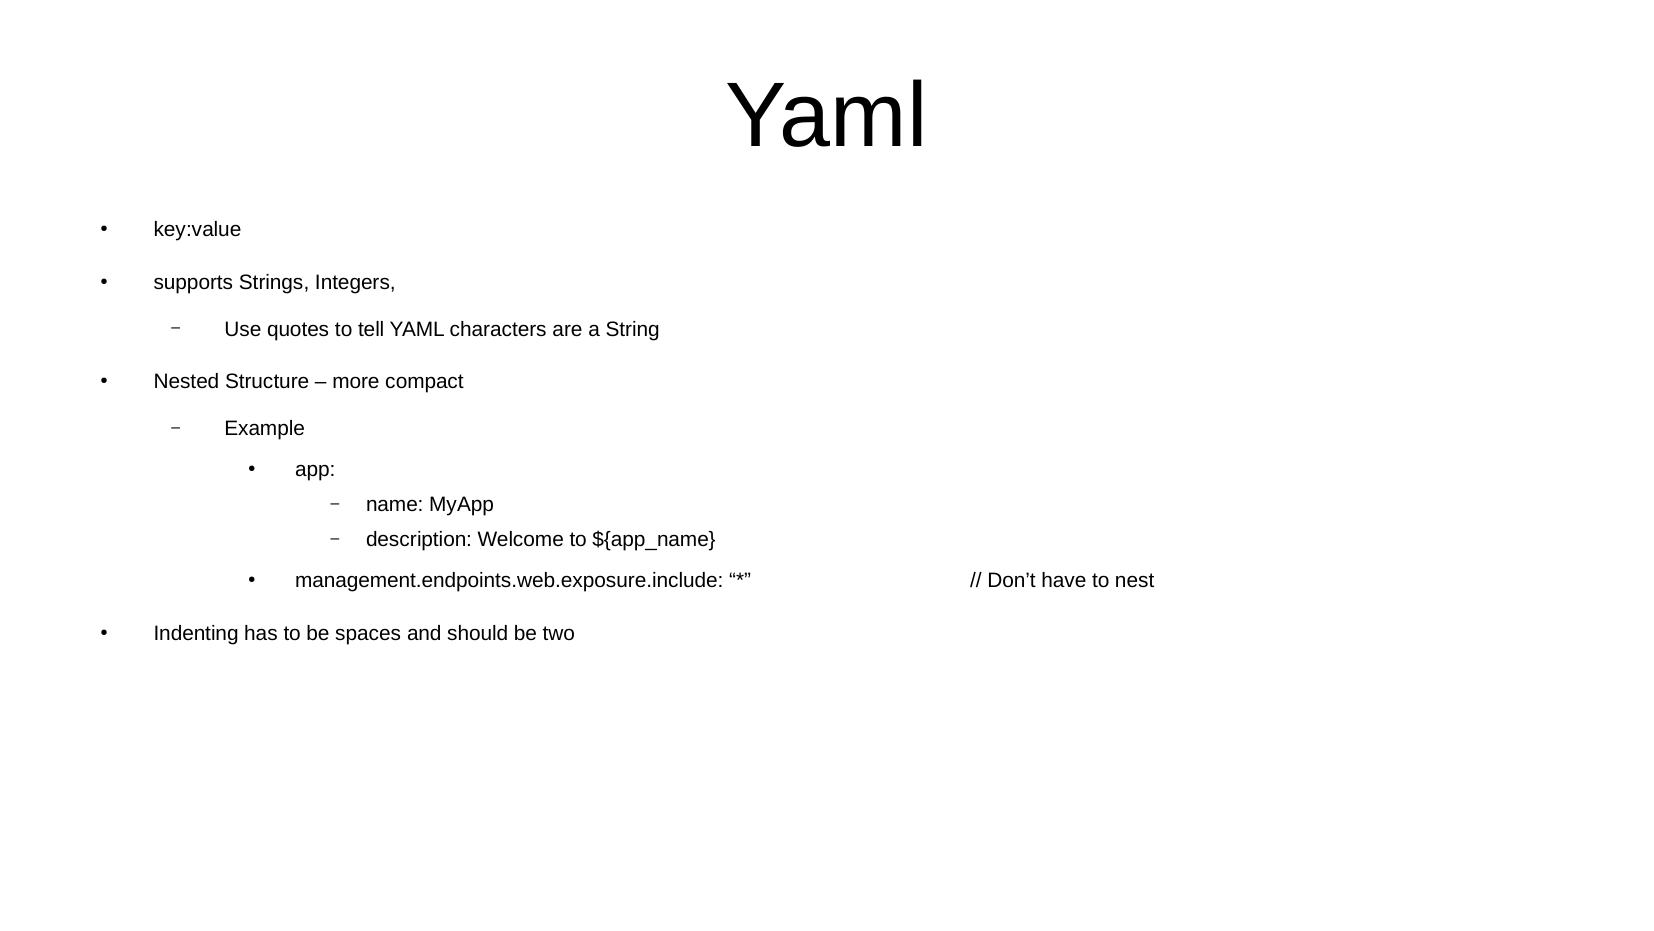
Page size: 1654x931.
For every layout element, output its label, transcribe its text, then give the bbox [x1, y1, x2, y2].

title Yaml [82, 37, 1571, 193]
list key:value supports Strings, Integers, Use quotes to tell YAML characters are a String Nested Structure – more compact Example app: name: MyApp description: Welcome to ${app_name} management.endpoints.web.exposure.include: “*” // Don’t have to nest Indenting has to be spaces and should be two [82, 217, 1621, 916]
